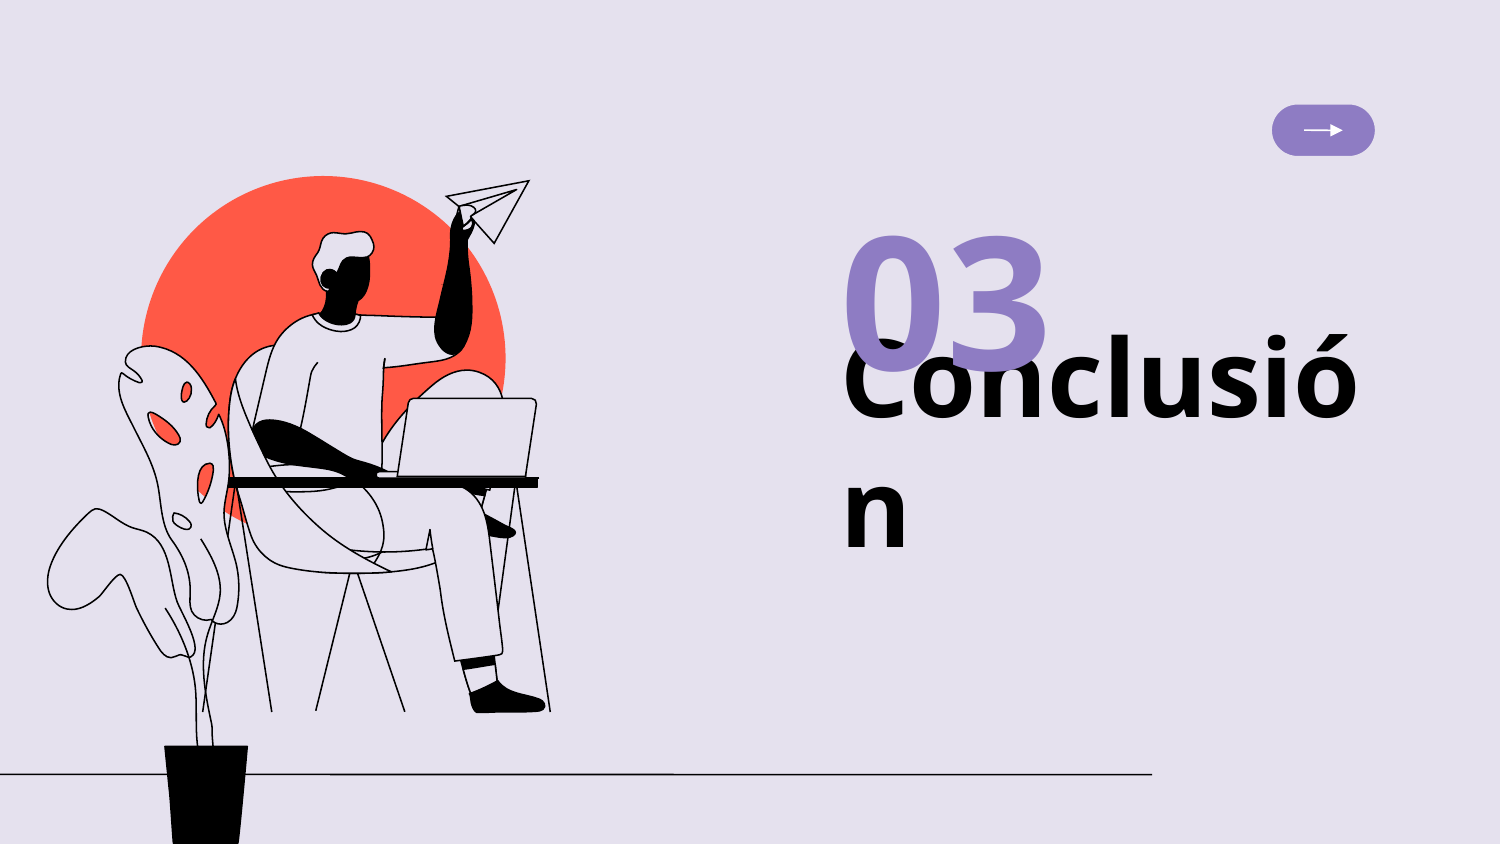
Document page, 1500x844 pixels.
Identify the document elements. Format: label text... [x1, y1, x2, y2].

text_box [118, 175, 545, 713]
text_box [164, 746, 248, 844]
text_box [47, 508, 196, 658]
title Conclusión [825, 370, 1399, 509]
title 03 [825, 169, 1146, 374]
